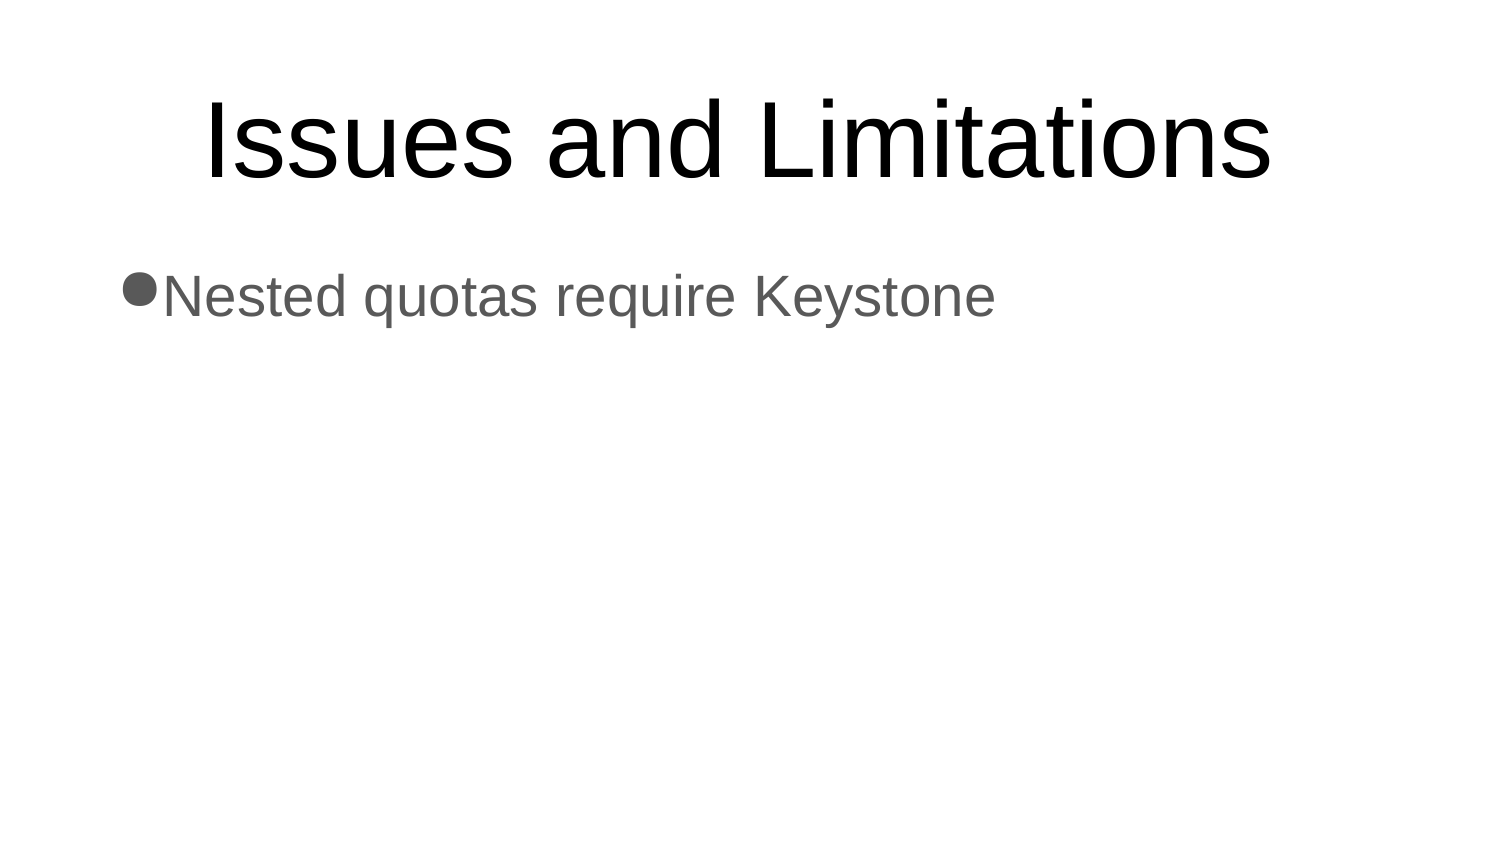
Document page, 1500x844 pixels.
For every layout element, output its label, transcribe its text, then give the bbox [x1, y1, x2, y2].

subtitle Nested quotas require Keystone [64, 242, 1413, 529]
title Issues and Limitations [64, 60, 1413, 215]
